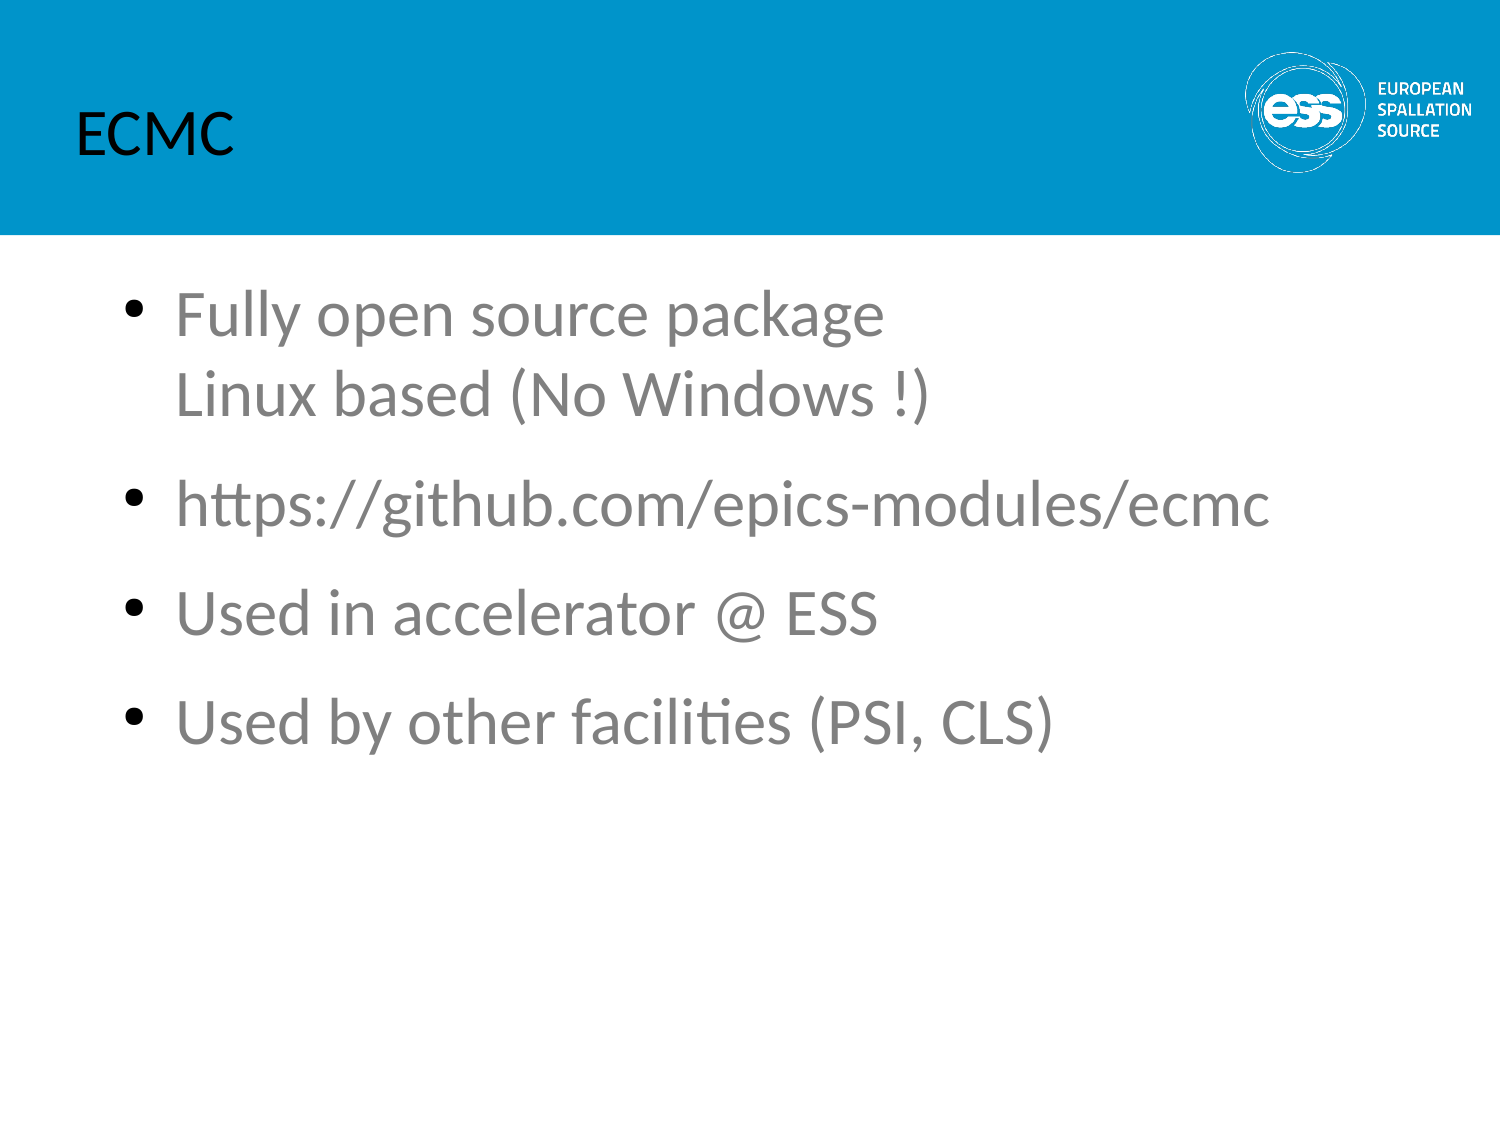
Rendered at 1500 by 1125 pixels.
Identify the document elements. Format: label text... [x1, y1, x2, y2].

picture [1379, 83, 1385, 94]
title ECMC [75, 45, 1247, 233]
picture [1454, 83, 1458, 94]
picture [1409, 104, 1415, 115]
picture [1423, 83, 1430, 94]
picture [1389, 104, 1393, 115]
list Fully open source package Linux based (No Windows !) https://github.com/epics-modules/ecmc Used in accelerator @ ESS Used by other facilities (PSI, CLS) [90, 262, 1441, 1005]
picture [1264, 94, 1342, 127]
picture [1398, 109, 1406, 115]
picture [1432, 125, 1438, 136]
picture [1436, 104, 1444, 115]
picture [1418, 104, 1423, 115]
picture [1400, 83, 1407, 94]
picture [1422, 125, 1428, 134]
picture [1443, 86, 1450, 93]
